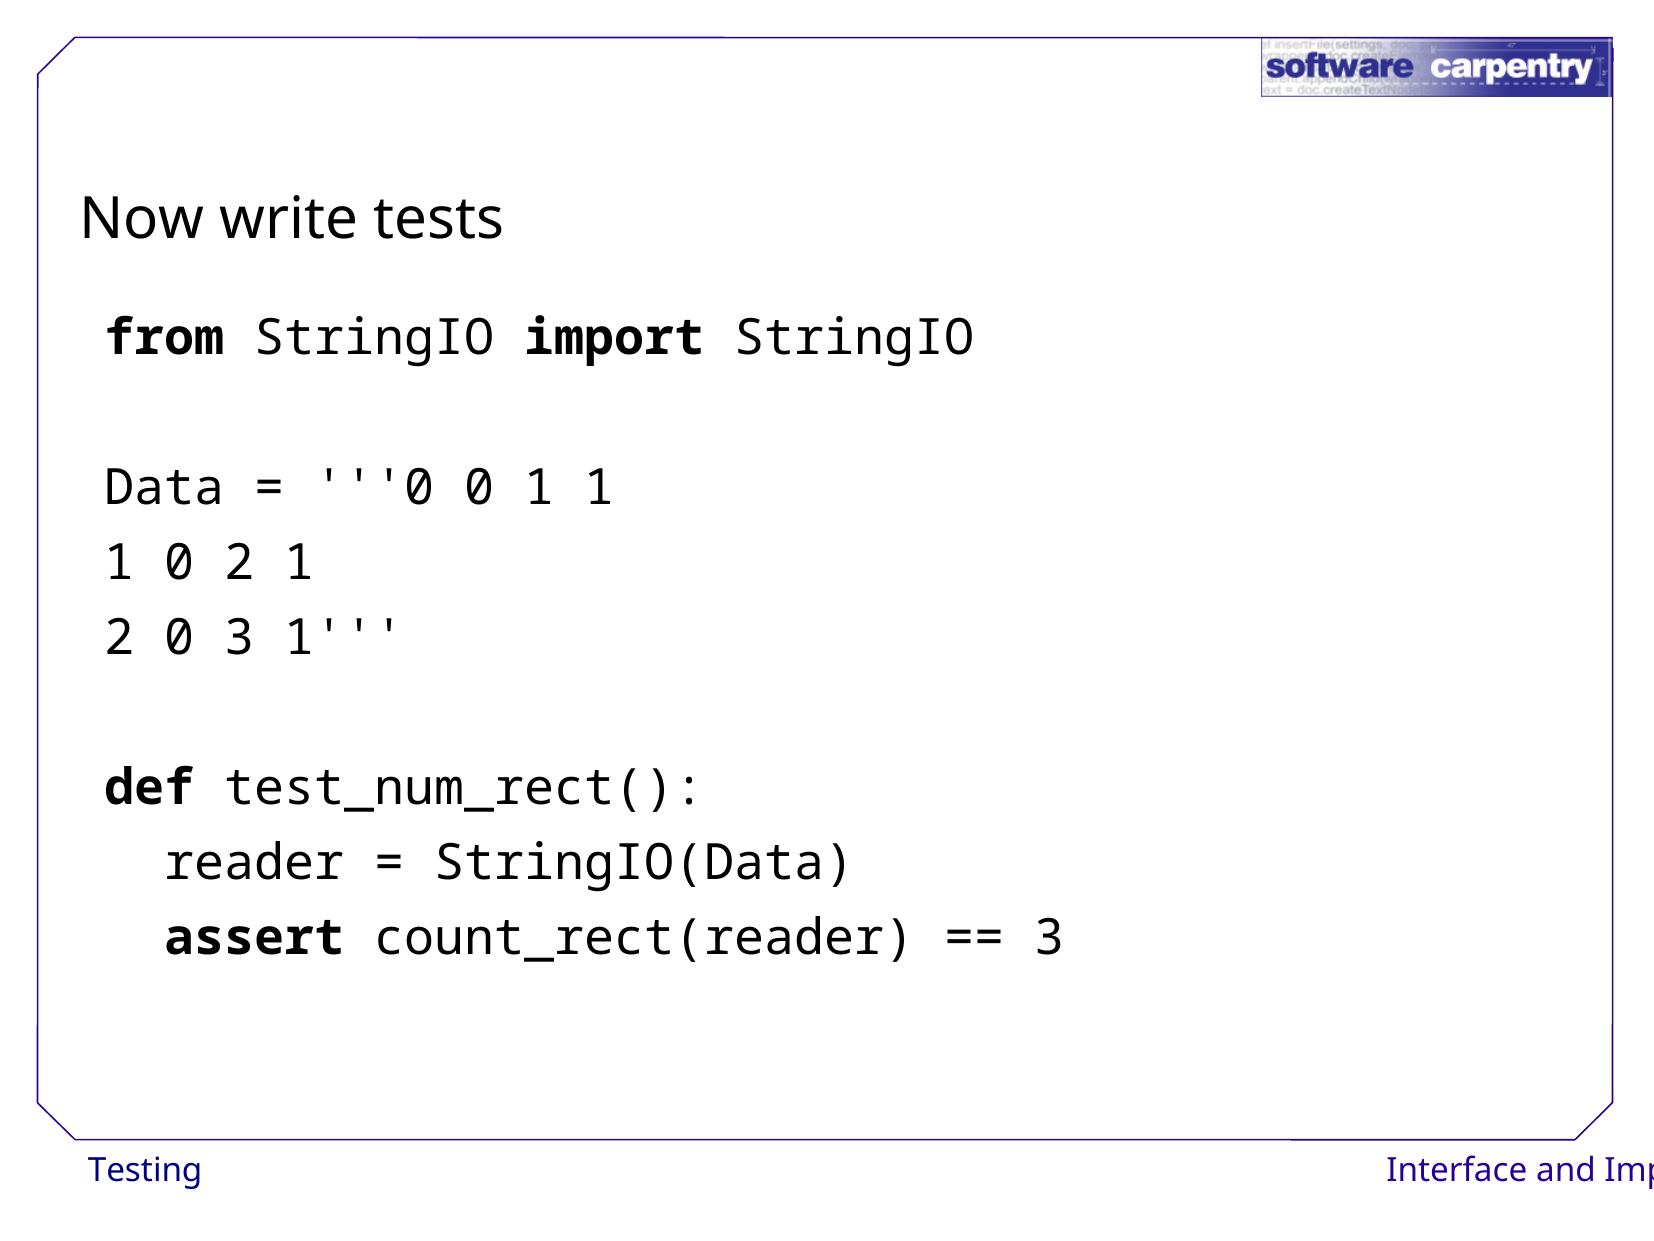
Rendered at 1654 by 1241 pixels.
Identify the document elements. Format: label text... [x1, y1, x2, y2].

text_box Now write tests [64, 138, 670, 259]
picture [1261, 39, 1613, 97]
text_box from StringIO import StringIO Data = '''0 0 1 1 1 0 2 1 2 0 3 1''' def test_num_rect(): reader = StringIO(Data) assert count_rect(reader) == 3 [89, 282, 1340, 1024]
